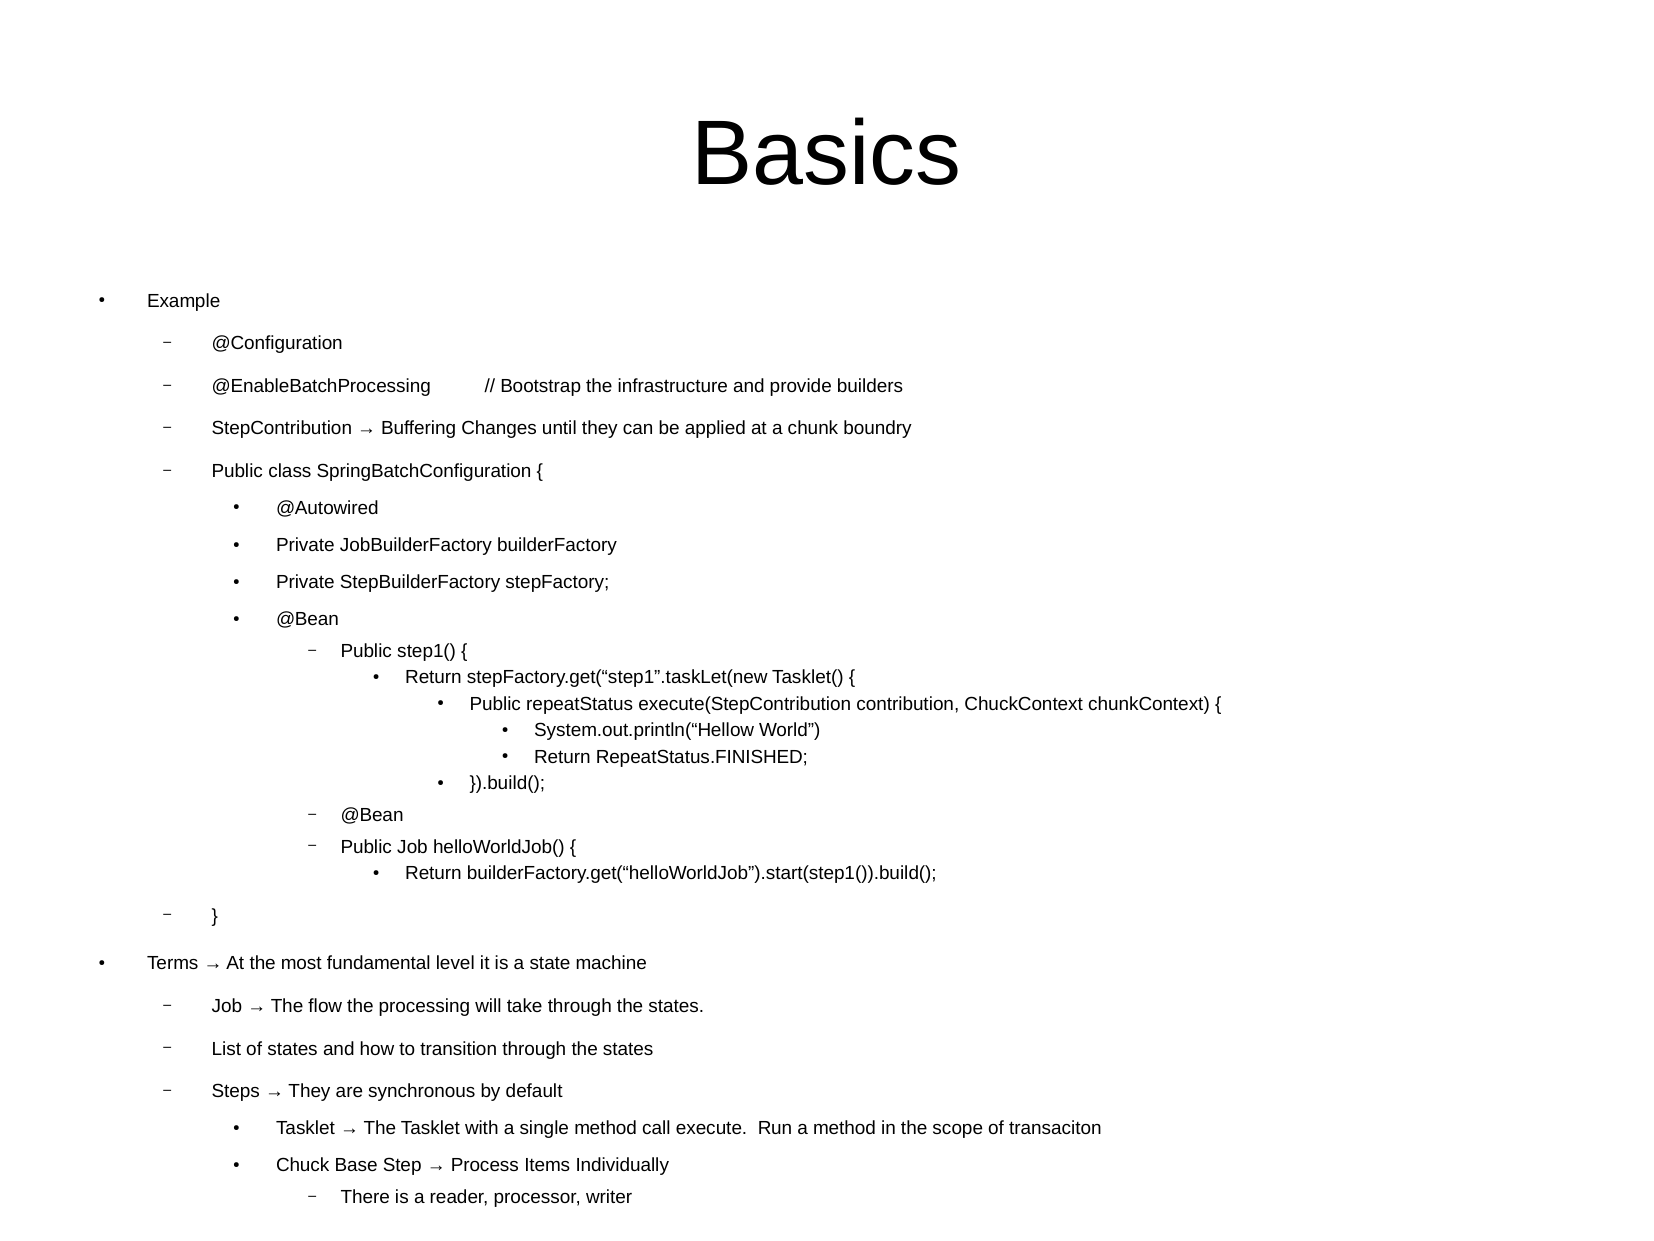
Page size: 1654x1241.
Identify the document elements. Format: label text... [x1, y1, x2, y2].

list Example @Configuration @EnableBatchProcessing // Bootstrap the infrastructure and provide builders StepContribution → Buffering Changes until they can be applied at a chunk boundry Public class SpringBatchConfiguration { @Autowired Private JobBuilderFactory builderFactory Private StepBuilderFactory stepFactory; @Bean Public step1() { Return stepFactory.get(“step1”.taskLet(new Tasklet() { Public repeatStatus execute(StepContribution contribution, ChuckContext chunkContext) { System.out.println(“Hellow World”) Return RepeatStatus.FINISHED; }).build(); @Bean Public Job helloWorldJob() { Return builderFactory.get(“helloWorldJob”).start(step1()).build(); } Terms → At the most fundamental level it is a state machine Job → The flow the processing will take through the states. List of states and how to transition through the states Steps → They are synchronous by default Tasklet → The Tasklet with a single method call execute. Run a method in the scope of transaciton Chuck Base Step → Process Items Individually There is a reader, processor, writer [82, 290, 1571, 1216]
title Basics [82, 49, 1571, 257]
